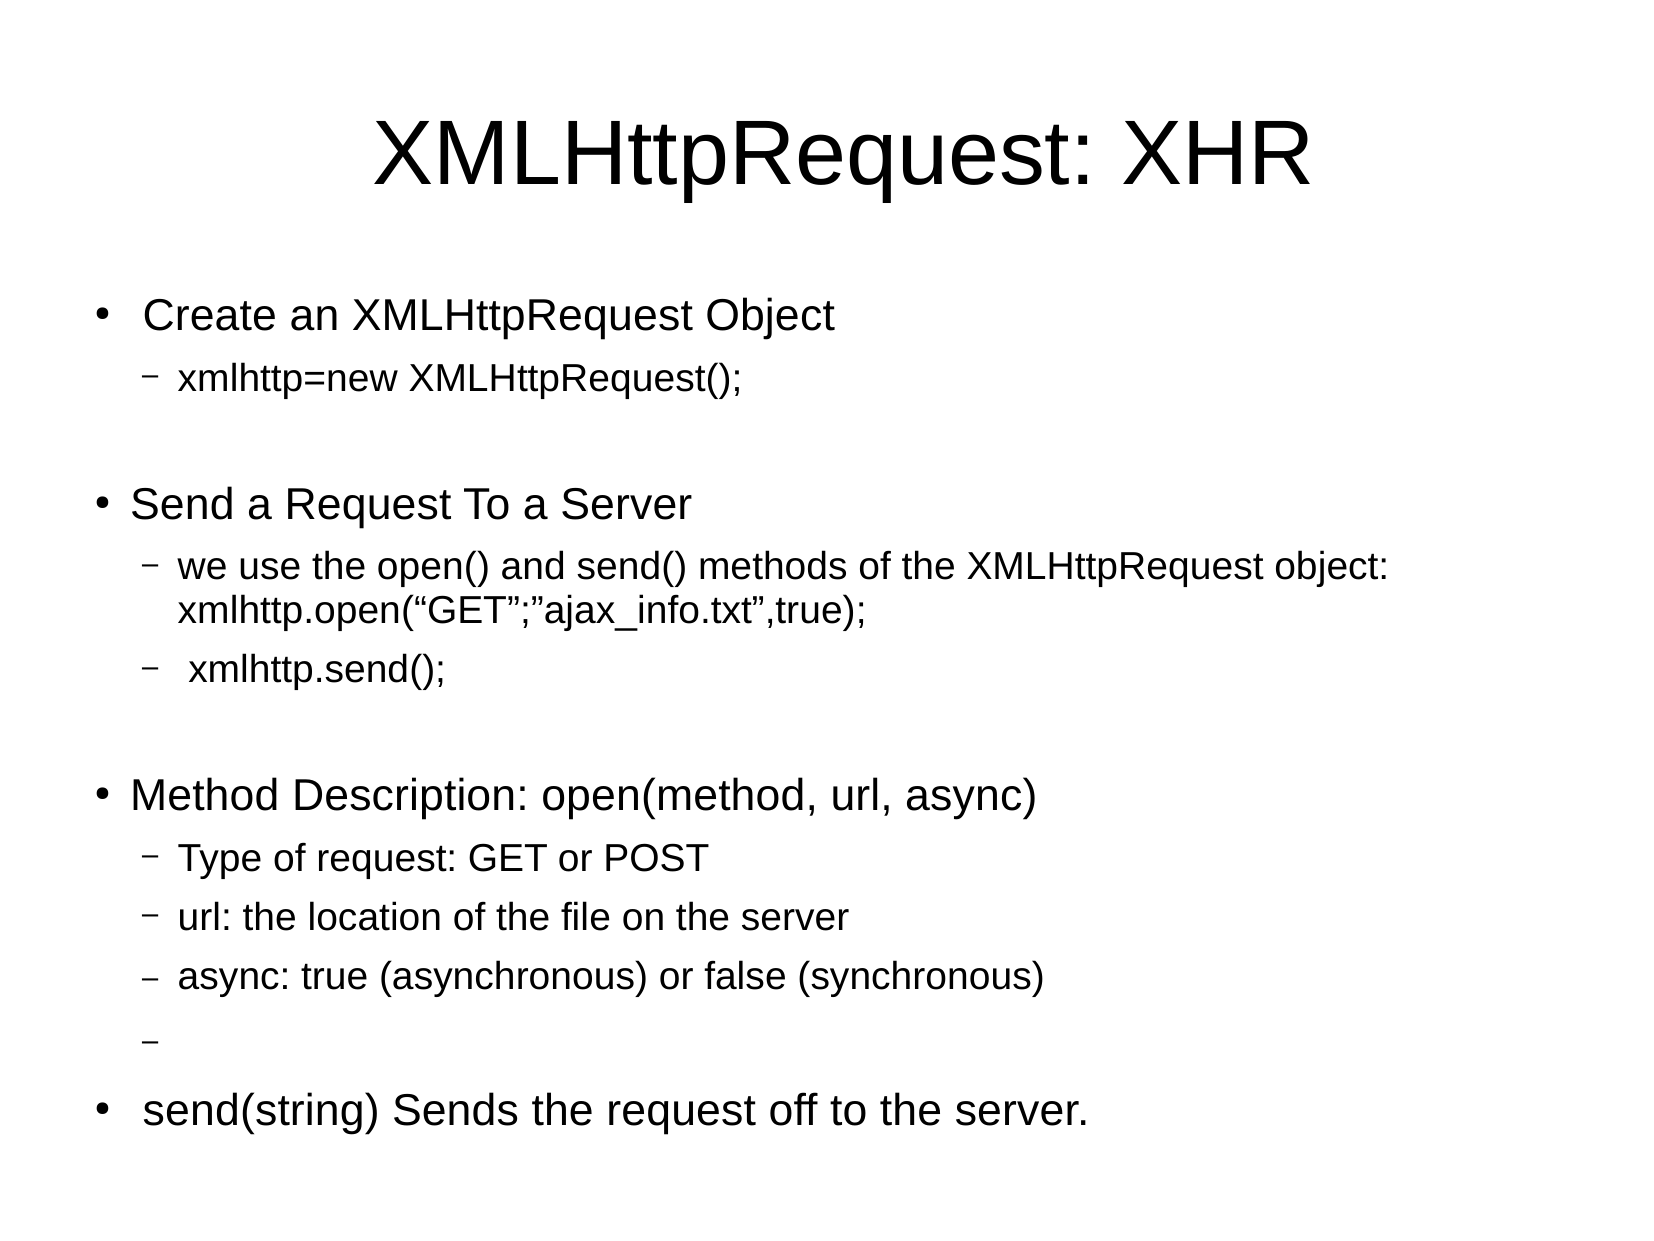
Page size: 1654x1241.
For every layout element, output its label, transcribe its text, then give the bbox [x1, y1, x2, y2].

list Create an XMLHttpRequest Object xmlhttp=new XMLHttpRequest(); Send a Request To a Server we use the open() and send() methods of the XMLHttpRequest object: xmlhttp.open(“GET”;”ajax_info.txt”,true); xmlhttp.send(); Method Description: open(method, url, async) Type of request: GET or POST url: the location of the file on the server async: true (asynchronous) or false (synchronous)‏ send(string) Sends the request off to the server. [82, 290, 1621, 1141]
title XMLHttpRequest: XHR [82, 49, 1571, 257]
